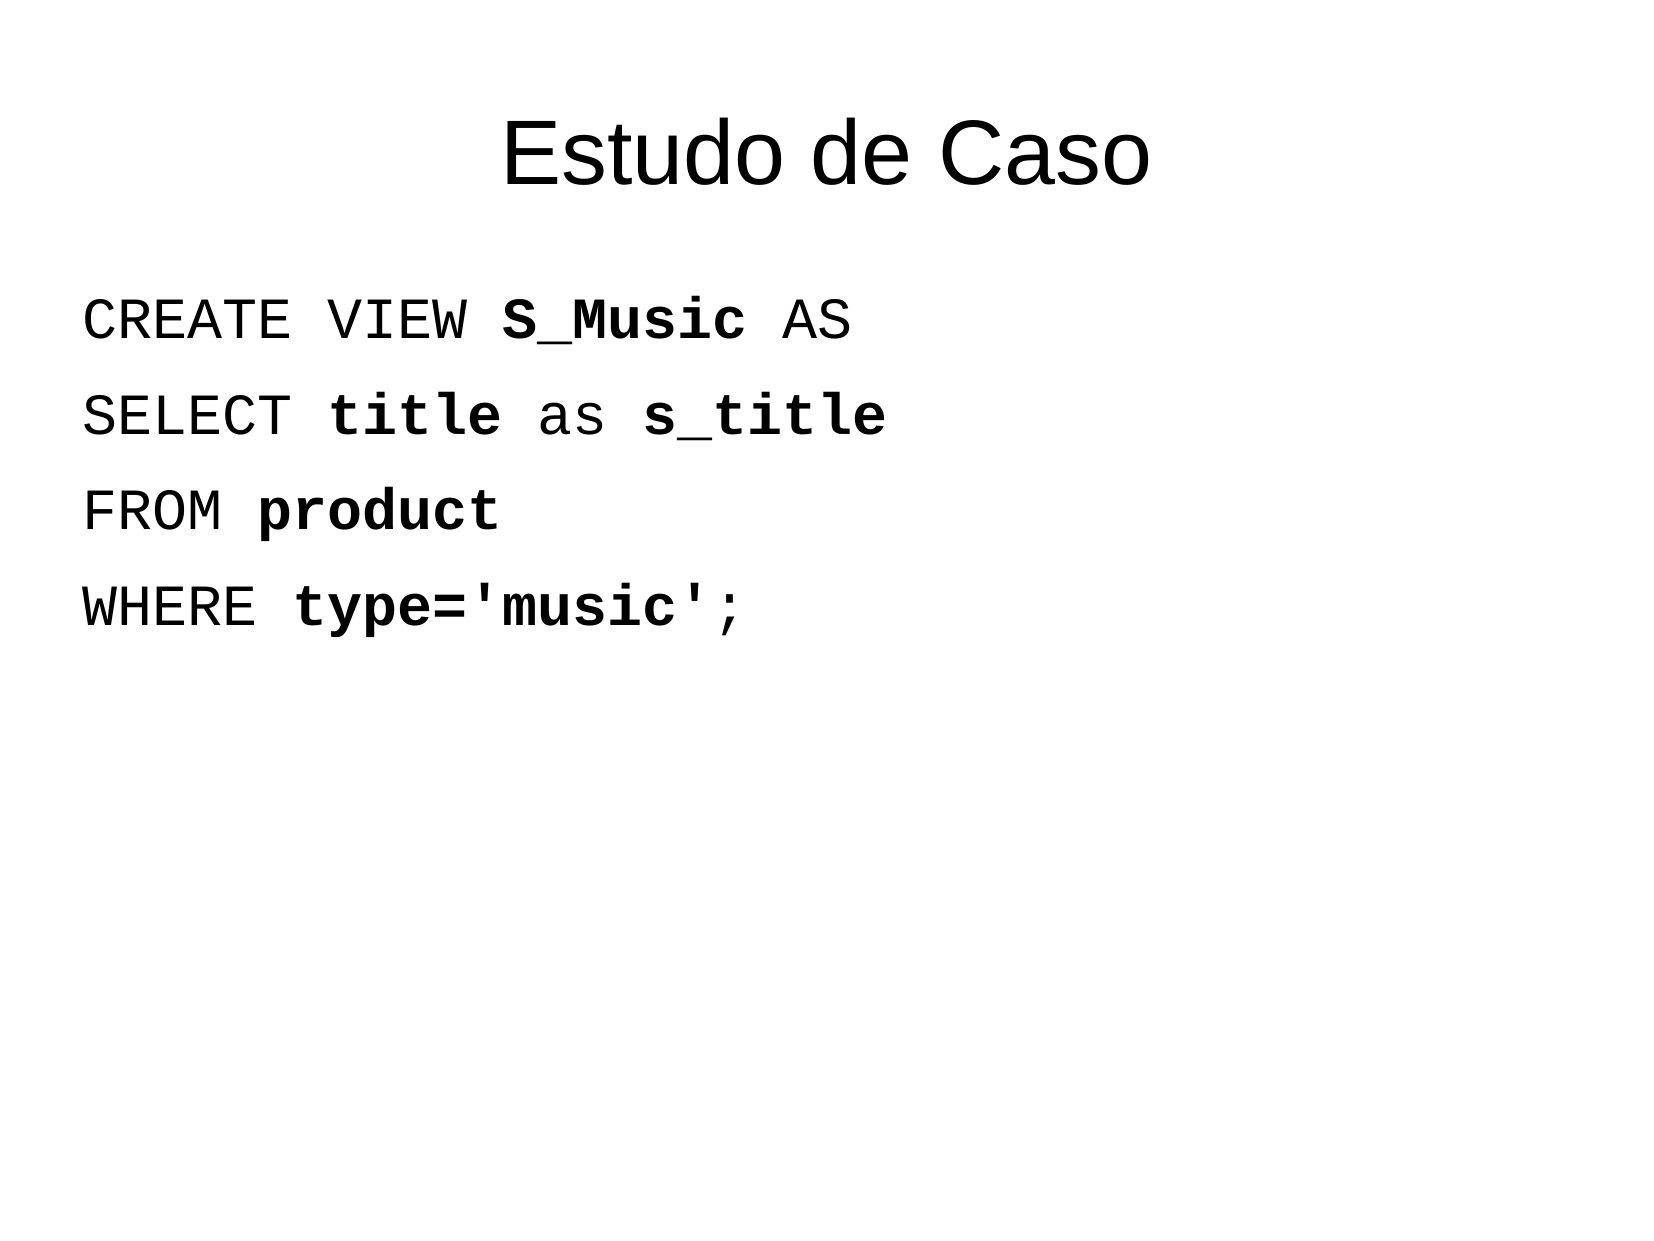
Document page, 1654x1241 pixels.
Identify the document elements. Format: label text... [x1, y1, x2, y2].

title Estudo de Caso [82, 49, 1571, 257]
list CREATE VIEW S_Music AS SELECT title as s_title FROM product WHERE type='music'; [82, 290, 1625, 1109]
